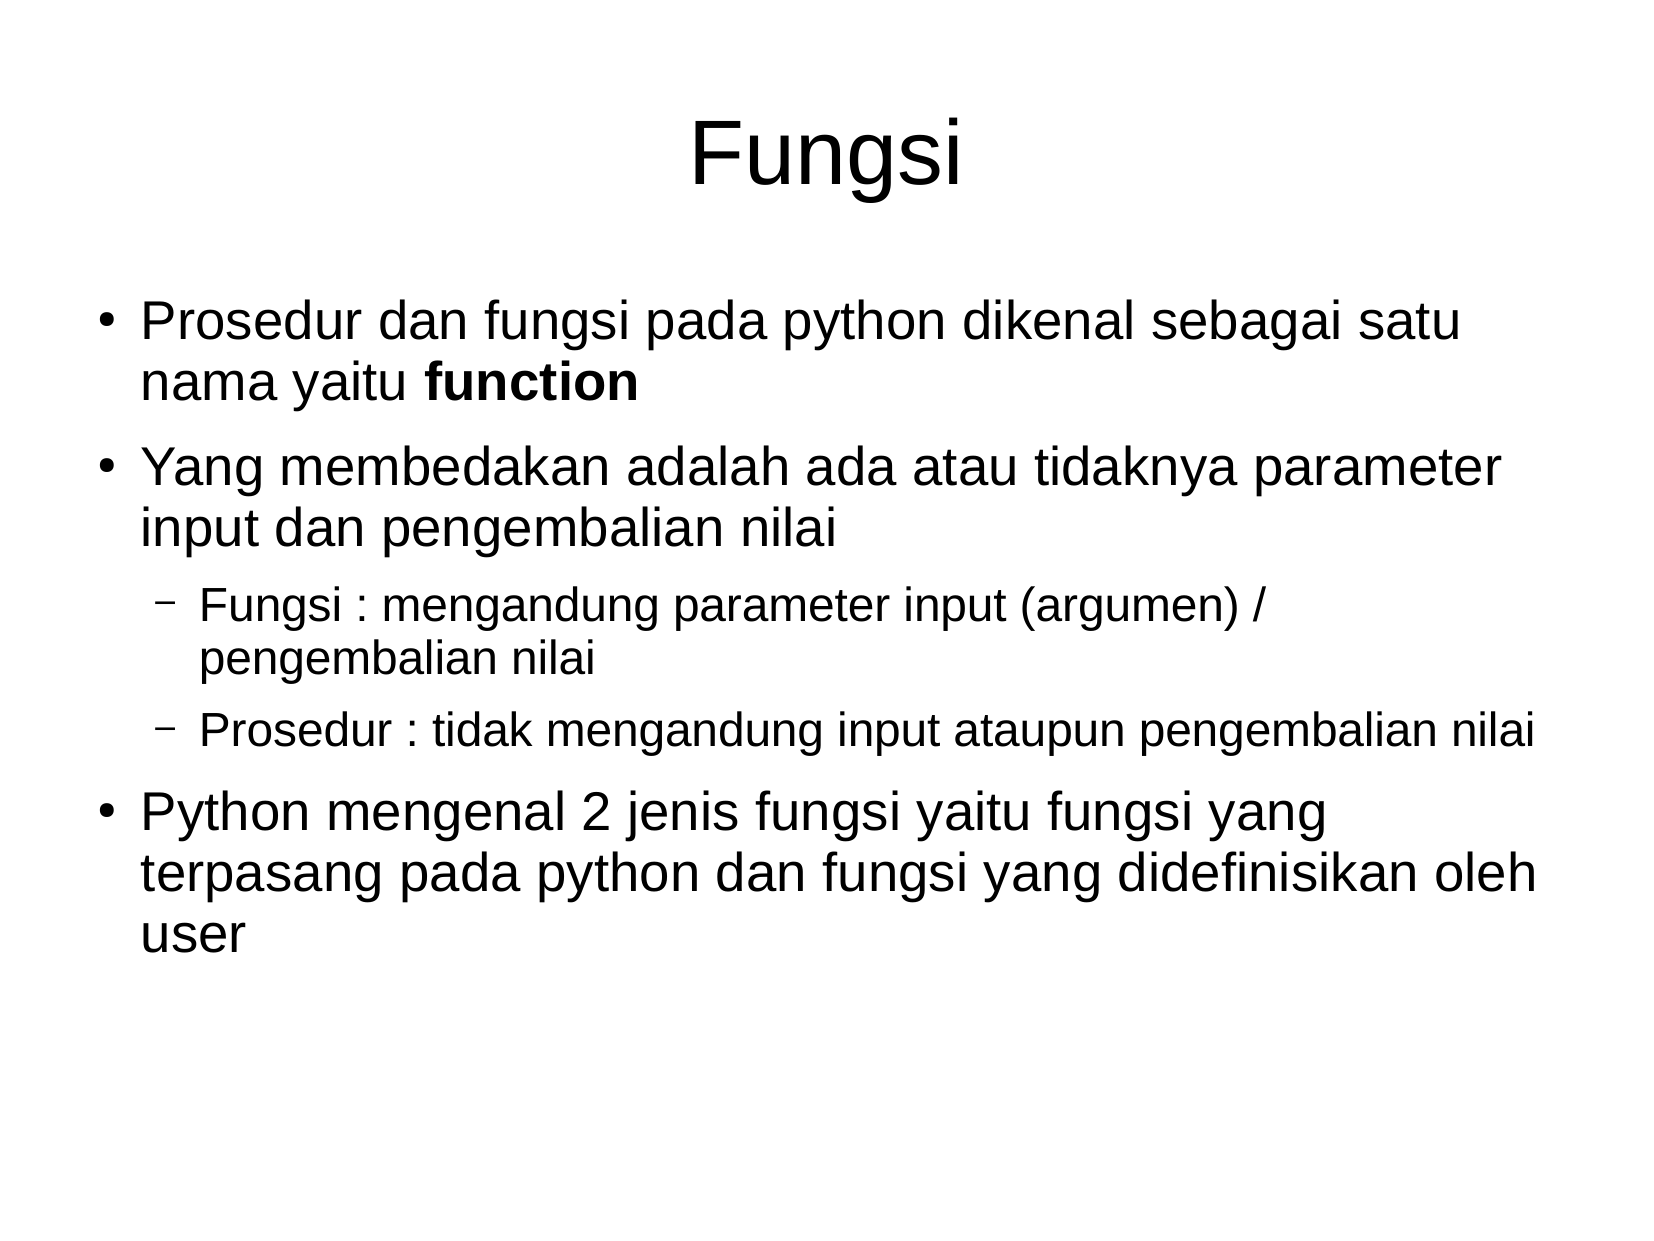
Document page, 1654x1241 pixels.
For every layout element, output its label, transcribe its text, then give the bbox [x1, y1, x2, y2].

list Prosedur dan fungsi pada python dikenal sebagai satu nama yaitu function Yang membedakan adalah ada atau tidaknya parameter input dan pengembalian nilai Fungsi : mengandung parameter input (argumen) / pengembalian nilai Prosedur : tidak mengandung input ataupun pengembalian nilai Python mengenal 2 jenis fungsi yaitu fungsi yang terpasang pada python dan fungsi yang didefinisikan oleh user [82, 290, 1571, 1010]
title Fungsi [82, 49, 1571, 257]
